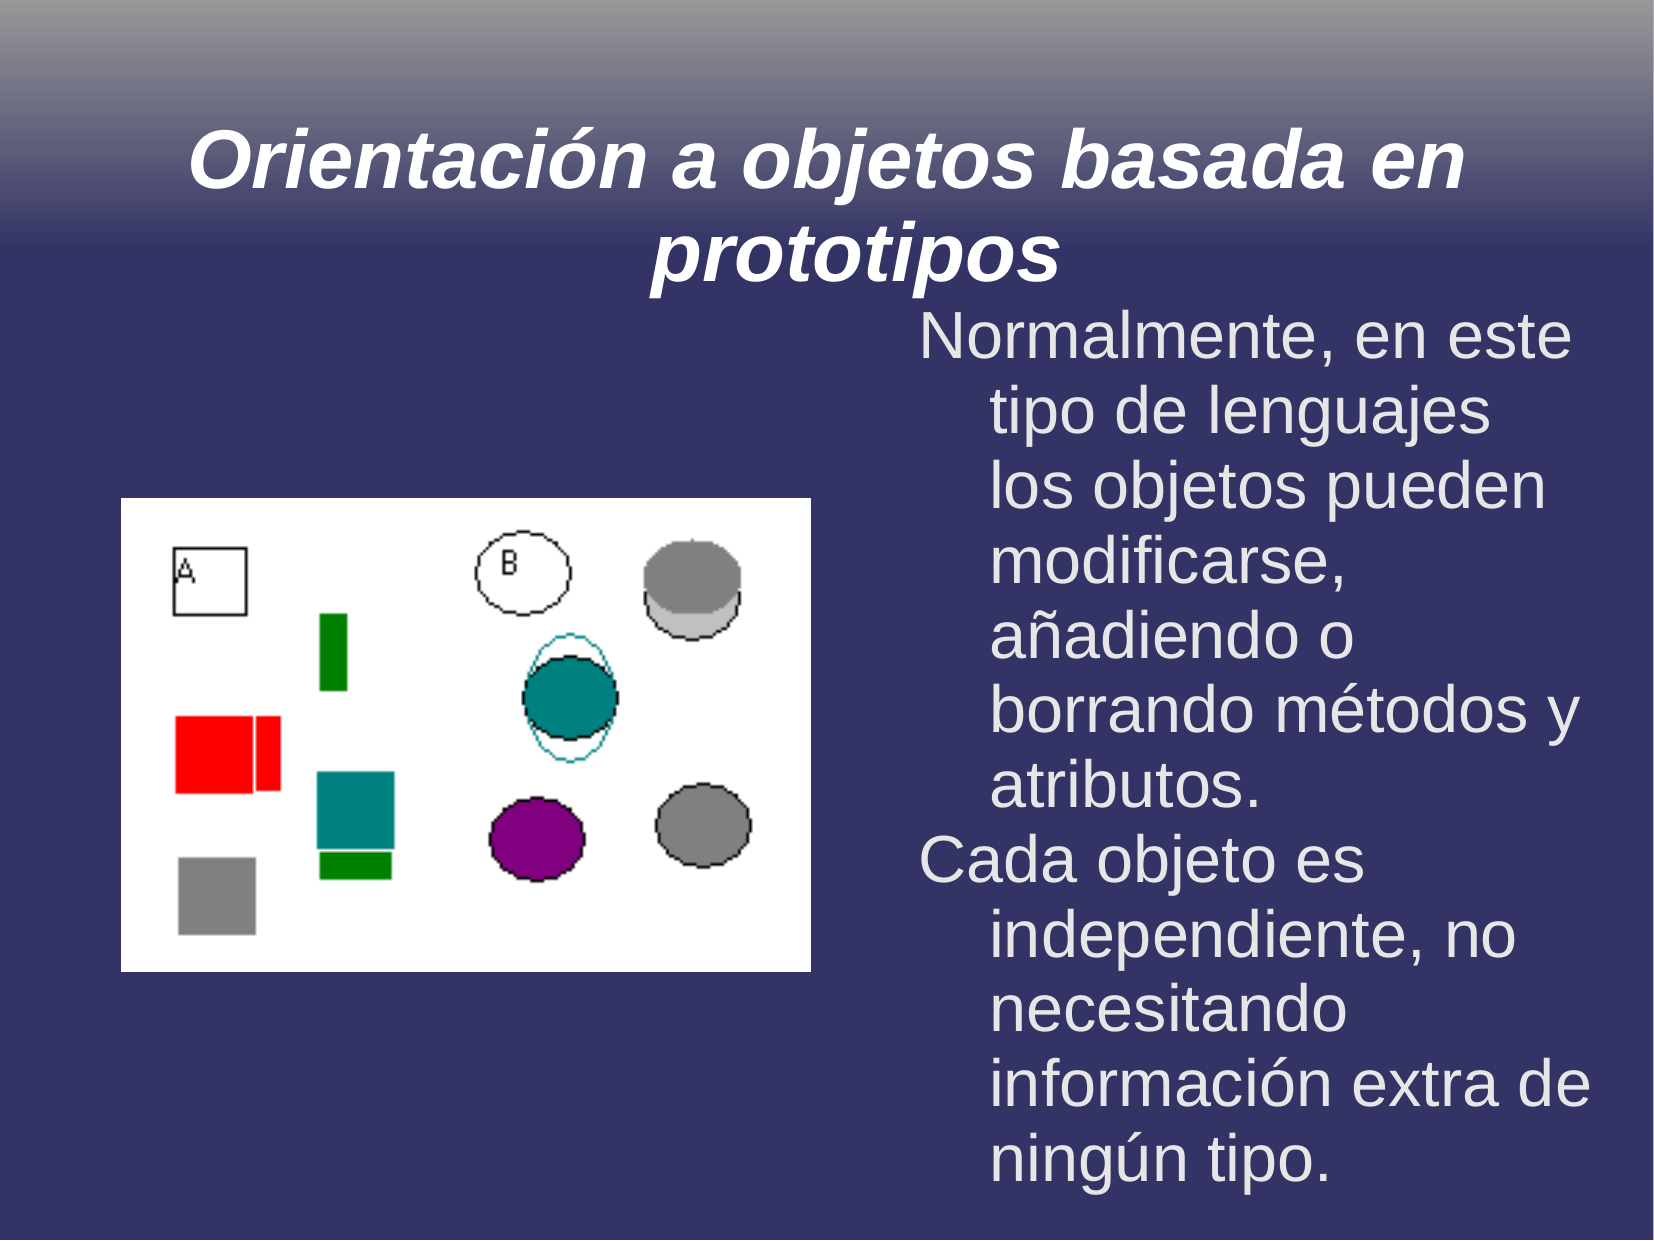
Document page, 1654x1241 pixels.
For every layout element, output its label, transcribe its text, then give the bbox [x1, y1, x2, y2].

list Normalmente, en este tipo de lenguajes los objetos pueden modificarse, añadiendo o borrando métodos y atributos. Cada objeto es independiente, no necesitando información extra de ningún tipo. [906, 298, 1596, 1218]
picture [121, 498, 811, 972]
title Orientación a objetos basada en prototipos [121, 102, 1534, 311]
